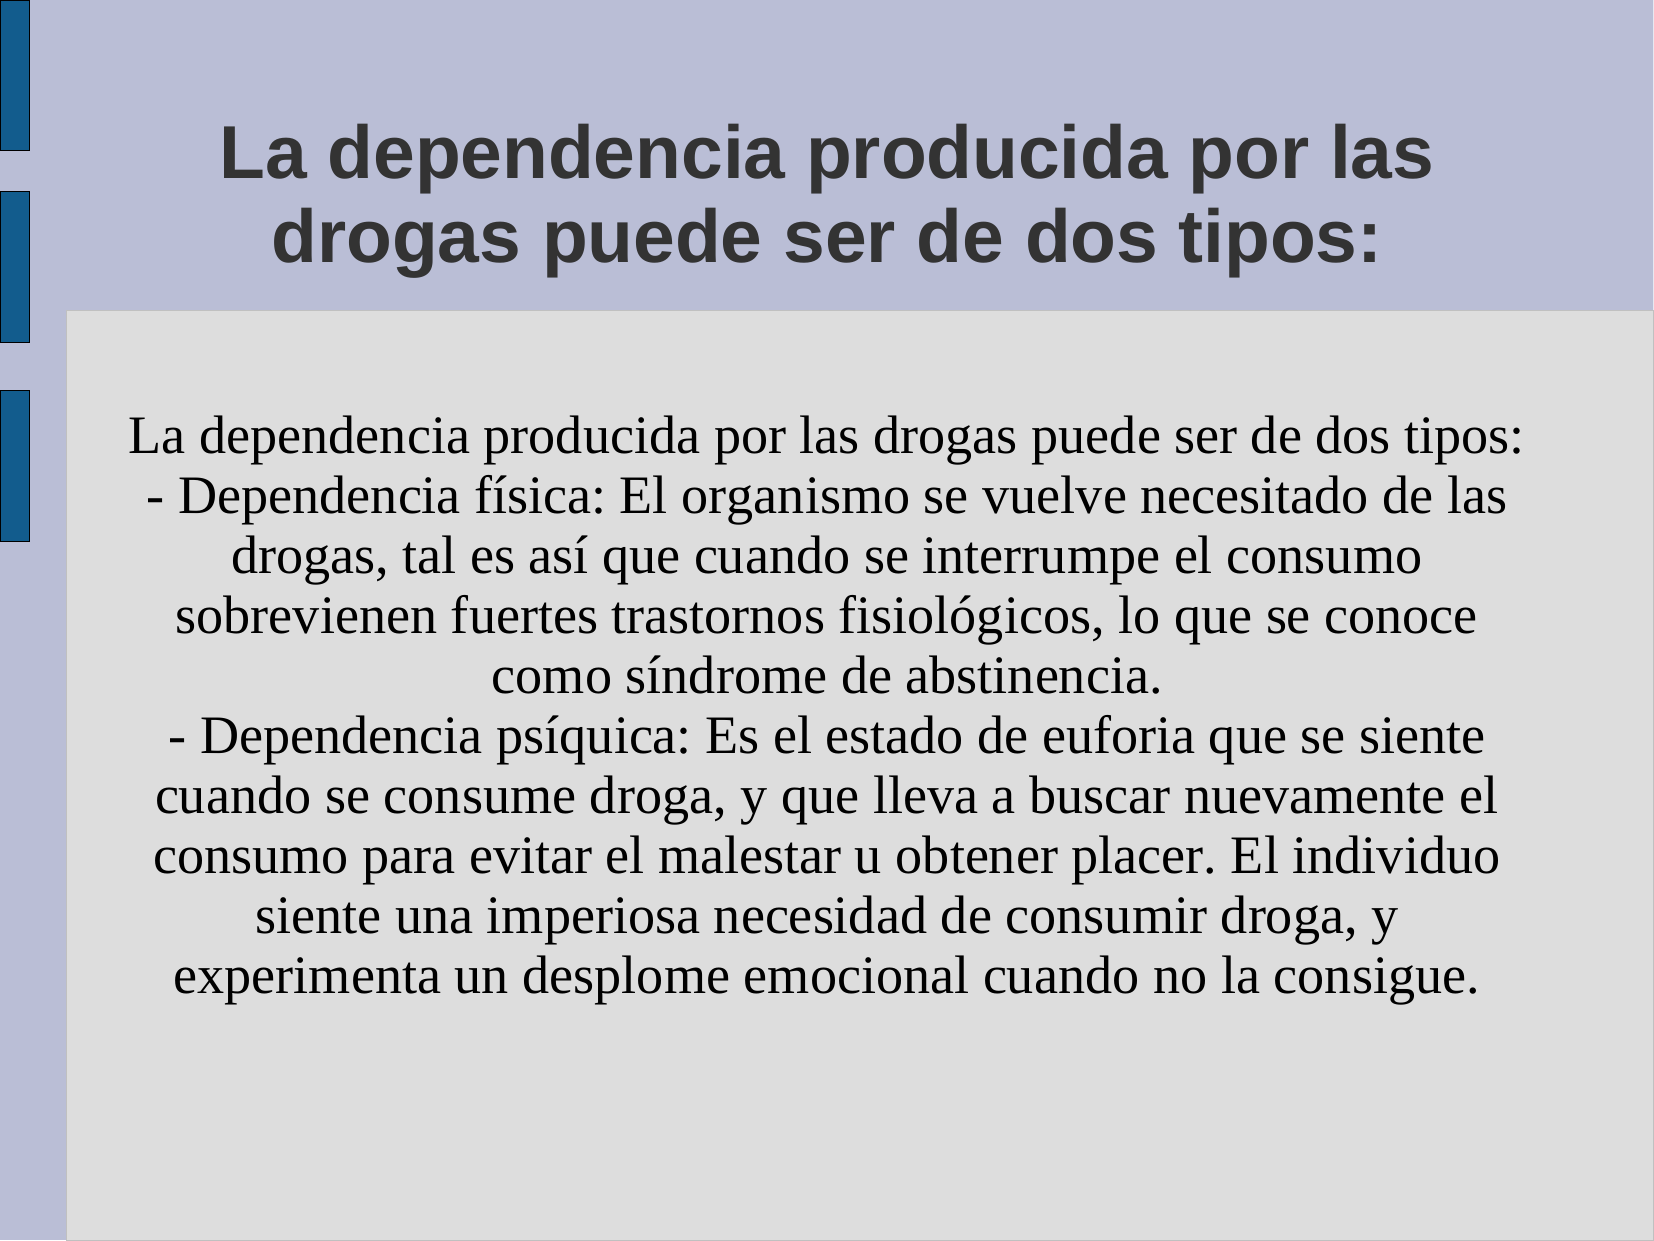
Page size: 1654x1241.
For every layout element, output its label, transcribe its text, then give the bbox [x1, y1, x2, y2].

subtitle La dependencia producida por las drogas puede ser de dos tipos: - Dependencia física: El organismo se vuelve necesitado de las drogas, tal es así que cuando se interrumpe el consumo sobrevienen fuertes trastornos fisiológicos, lo que se conoce como síndrome de abstinencia. - Dependencia psíquica: Es el estado de euforia que se siente cuando se consume droga, y que lleva a buscar nuevamente el consumo para evitar el malestar u obtener placer. El individuo siente una imperiosa necesidad de consumir droga, y experimenta un desplome emocional cuando no la consigue. [121, 344, 1534, 1127]
title La dependencia producida por las drogas puede ser de dos tipos: [121, 91, 1534, 299]
